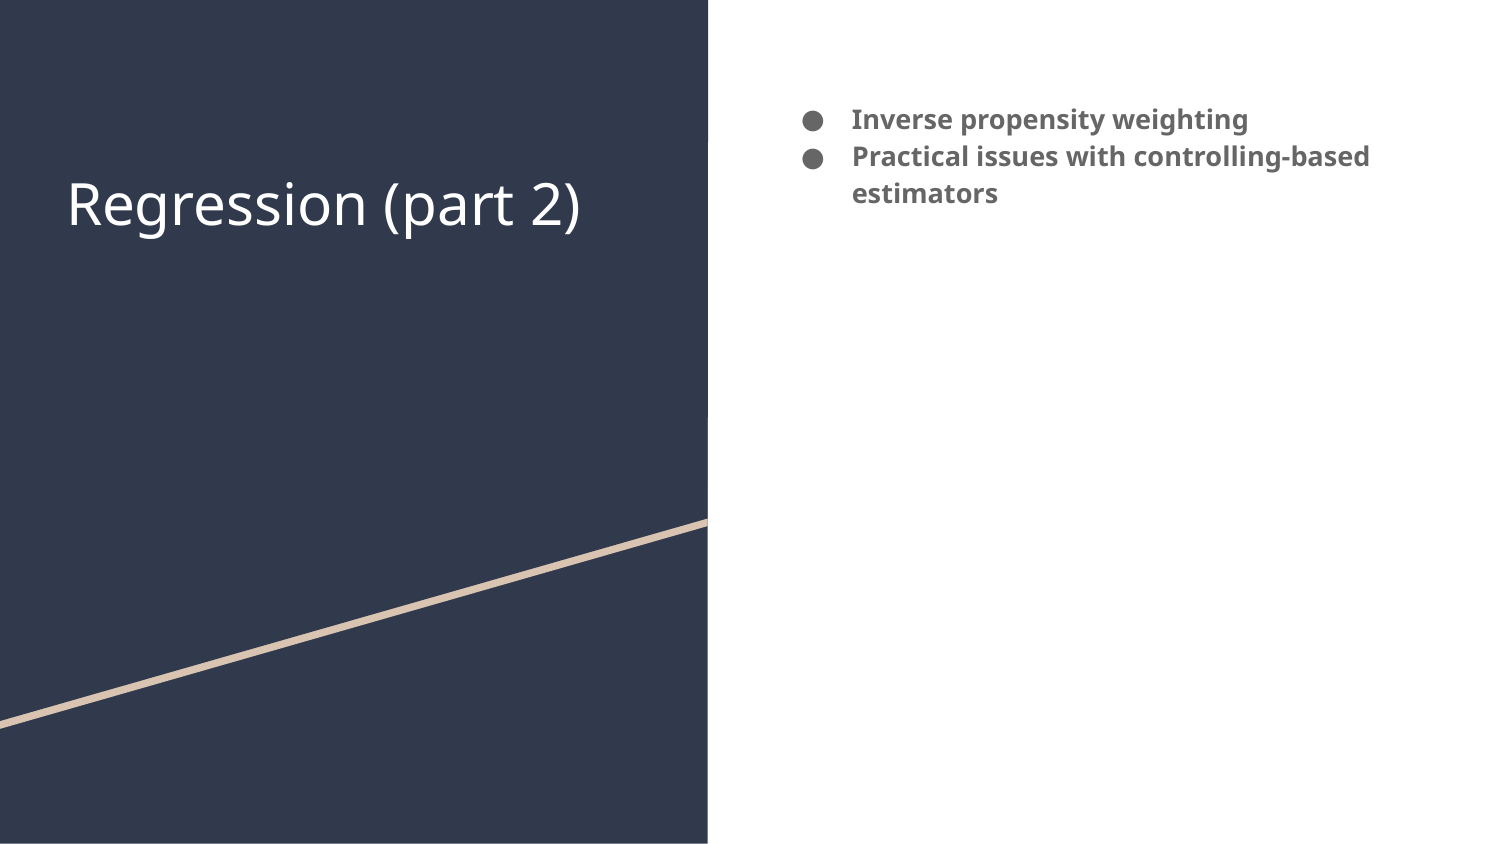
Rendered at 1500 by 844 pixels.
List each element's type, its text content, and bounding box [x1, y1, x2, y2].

list Inverse propensity weighting Practical issues with controlling-based estimators [761, 82, 1446, 755]
title Regression (part 2) [51, 82, 660, 494]
